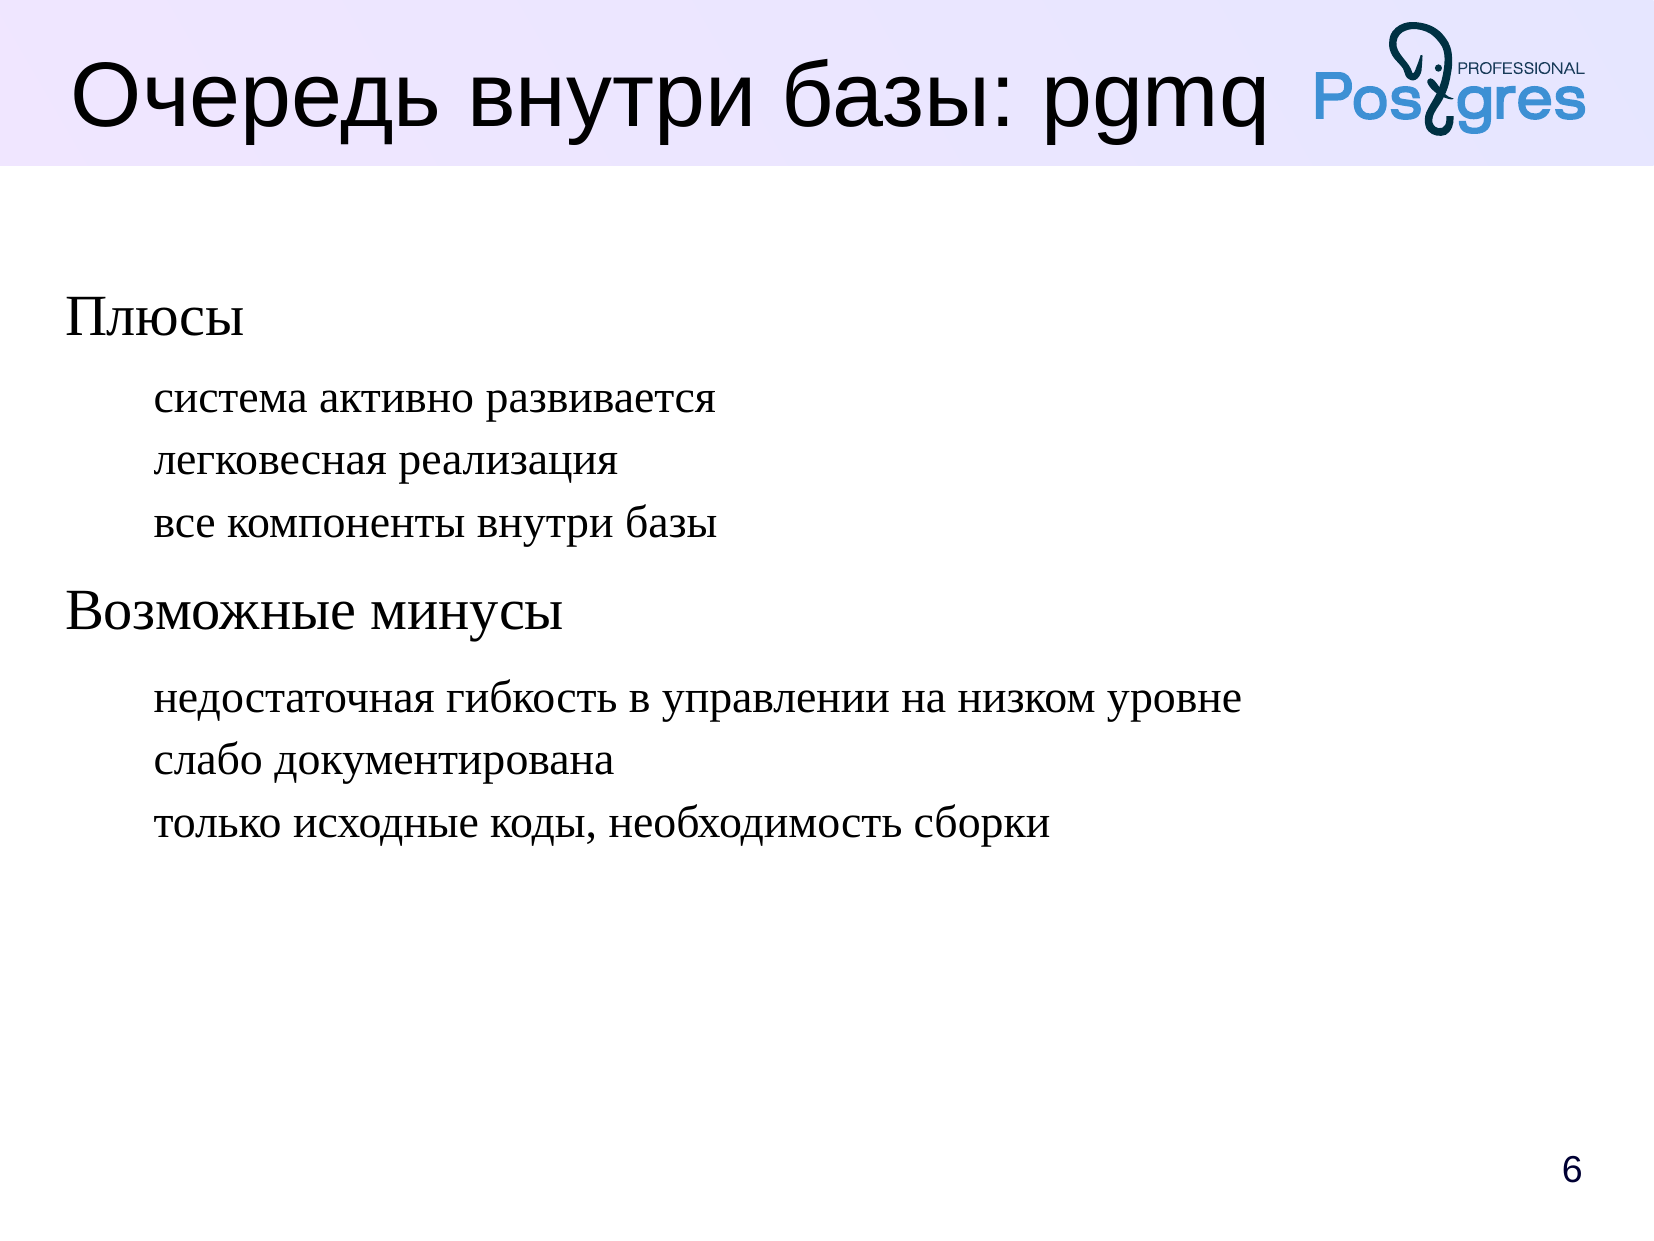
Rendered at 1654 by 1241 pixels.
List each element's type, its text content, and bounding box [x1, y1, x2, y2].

list Плюсы система активно развивается легковесная реализация все компоненты внутри базы Возможные минусы недостаточная гибкость в управлении на низком уровне слабо документирована только исходные коды, необходимость сборки [64, 283, 1577, 1141]
title Очередь внутри базы: pgmq [70, 43, 1291, 147]
